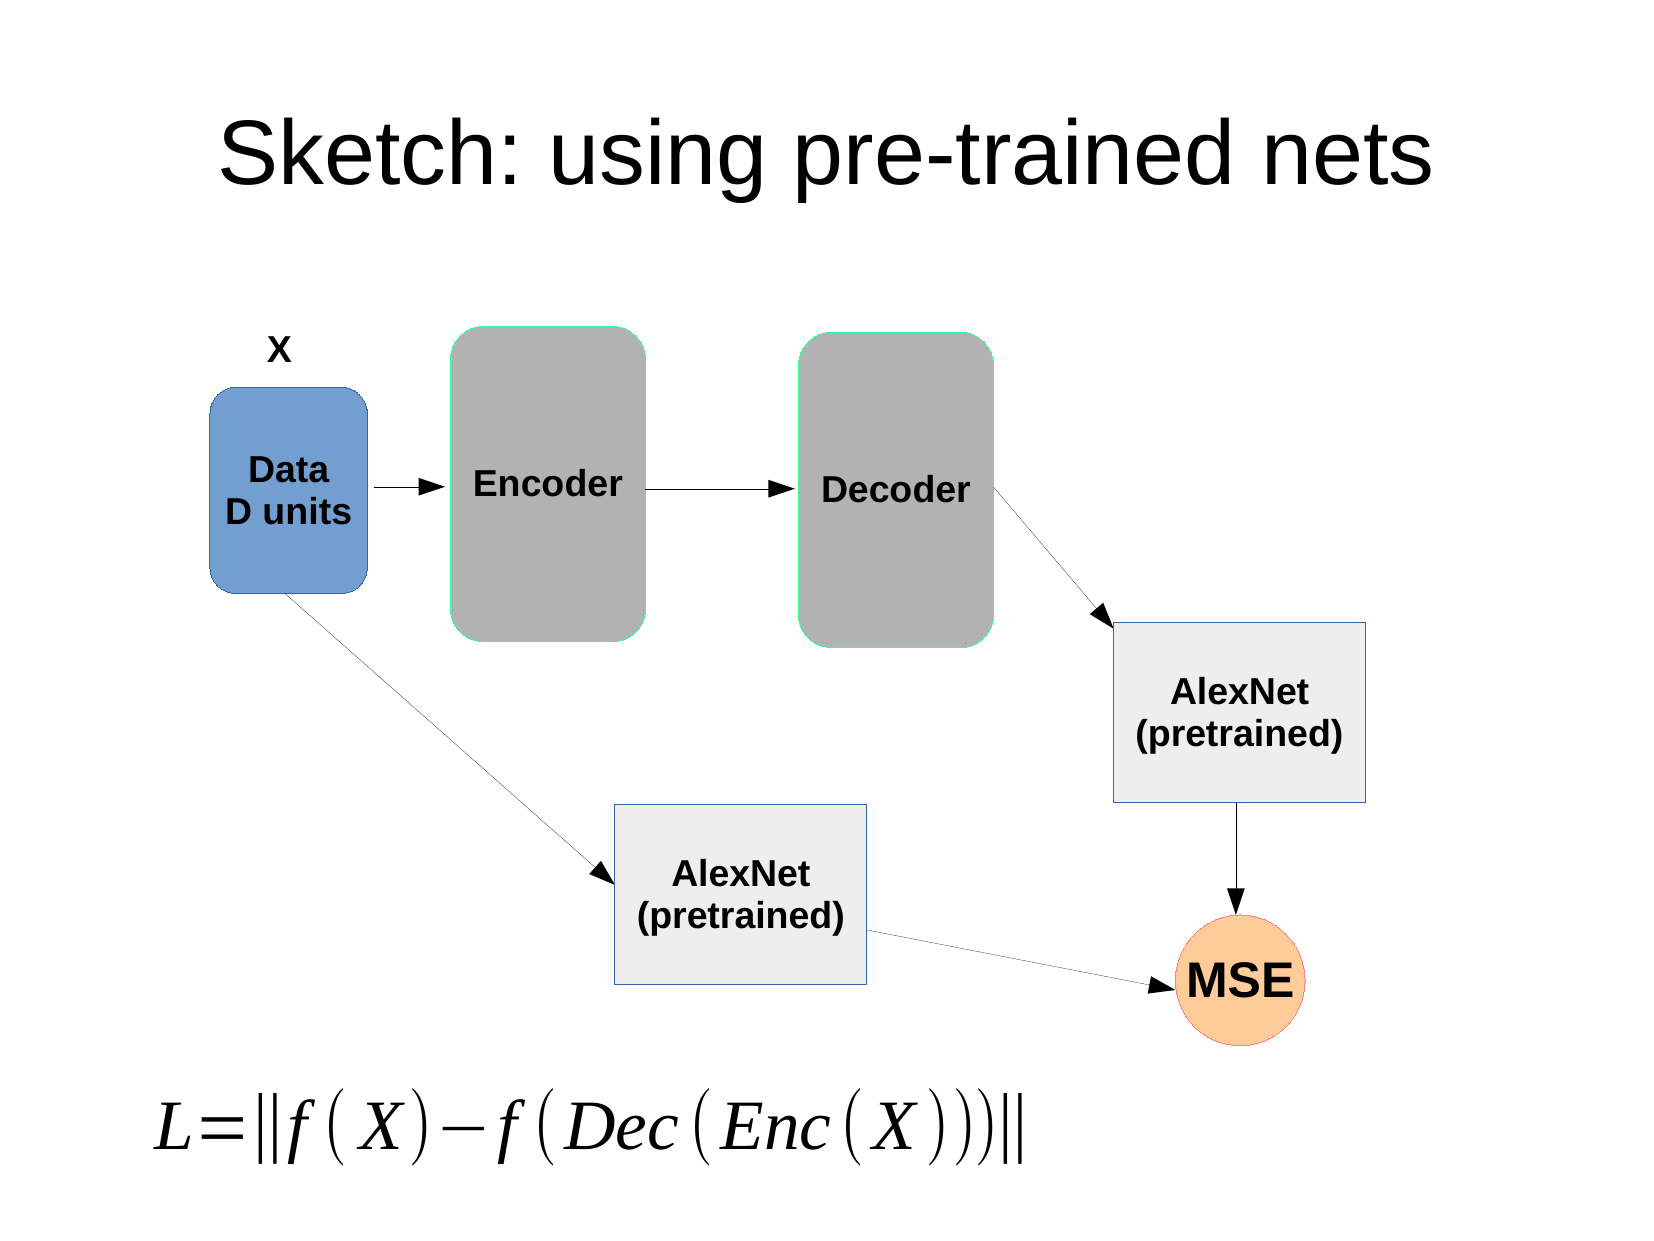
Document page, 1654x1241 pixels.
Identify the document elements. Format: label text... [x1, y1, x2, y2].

text_box AlexNet (pretrained) [1113, 622, 1366, 803]
text_box MSE [1175, 914, 1306, 1046]
text_box Data D units [209, 387, 368, 594]
title Sketch: using pre-trained nets [82, 49, 1571, 257]
text_box AlexNet (pretrained) [614, 804, 867, 985]
chart [131, 1083, 1052, 1169]
text_box Encoder [450, 326, 646, 642]
text_box Decoder [798, 332, 994, 648]
text_box X [252, 320, 307, 378]
